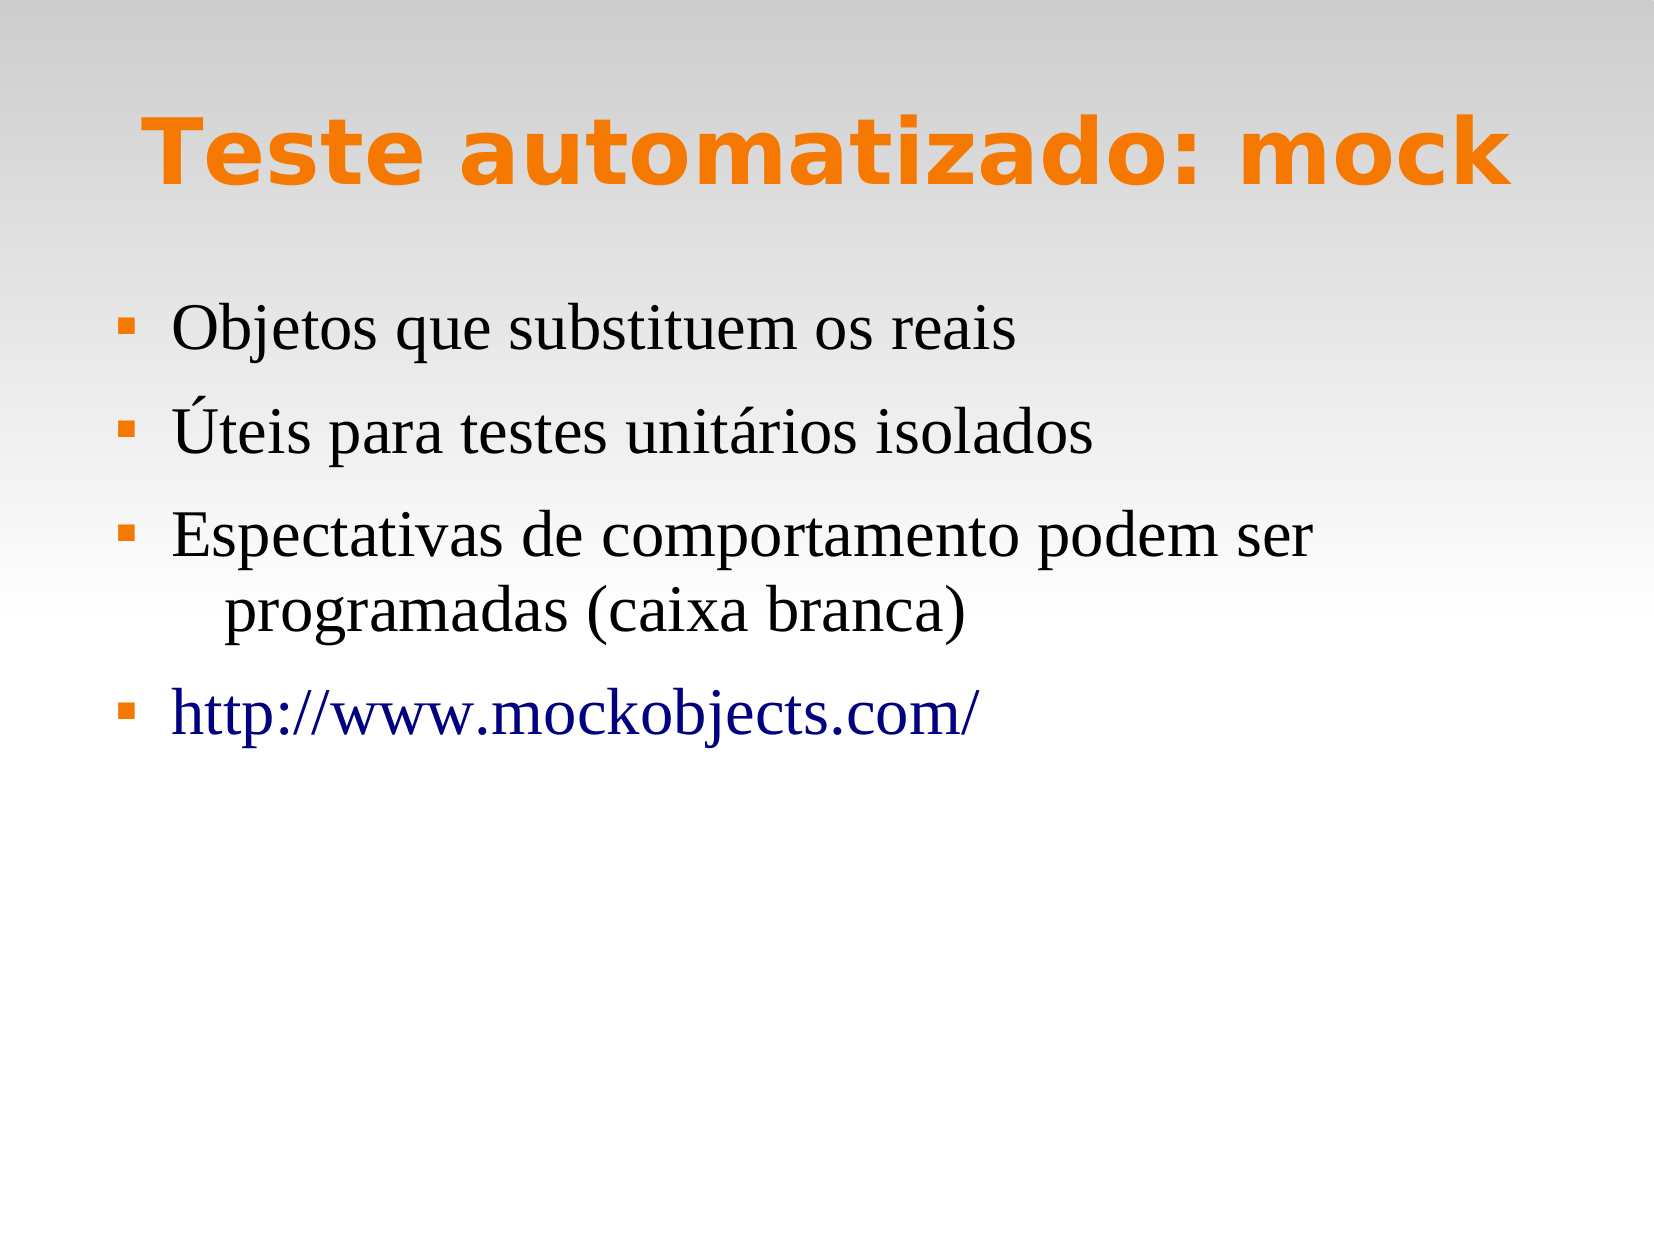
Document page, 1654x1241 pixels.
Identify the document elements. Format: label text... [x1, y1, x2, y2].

title Teste automatizado: mock [82, 56, 1571, 250]
list Objetos que substituem os reais Úteis para testes unitários isolados Espectativas de comportamento podem ser programadas (caixa branca) http://www.mockobjects.com/ [82, 290, 1571, 1094]
